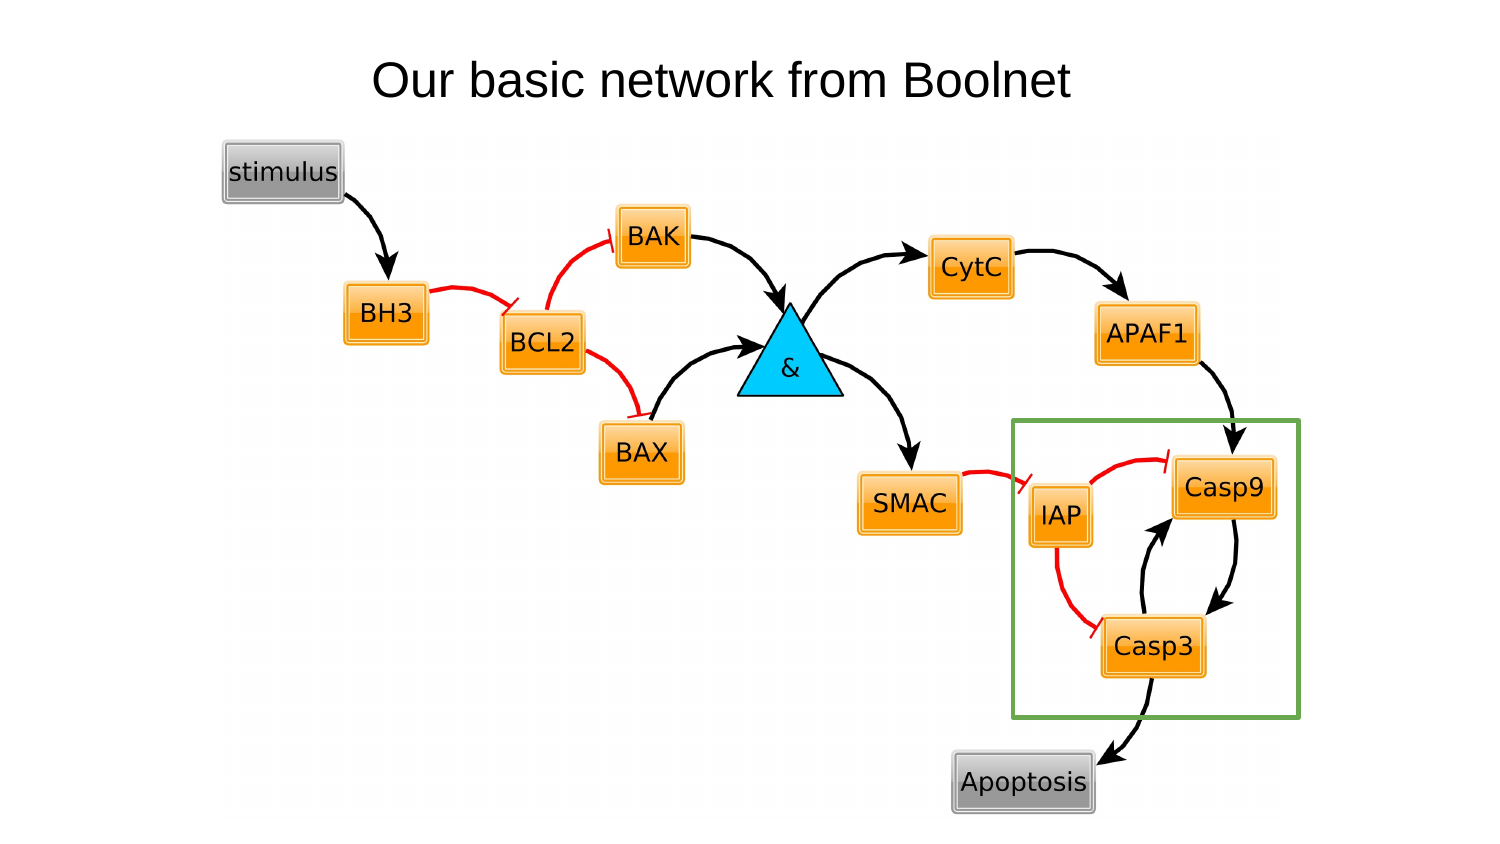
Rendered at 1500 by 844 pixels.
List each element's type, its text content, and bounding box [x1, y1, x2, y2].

picture [217, 134, 1282, 819]
picture [1015, 423, 1282, 715]
text_box Our basic network from Boolnet [272, 32, 1171, 110]
